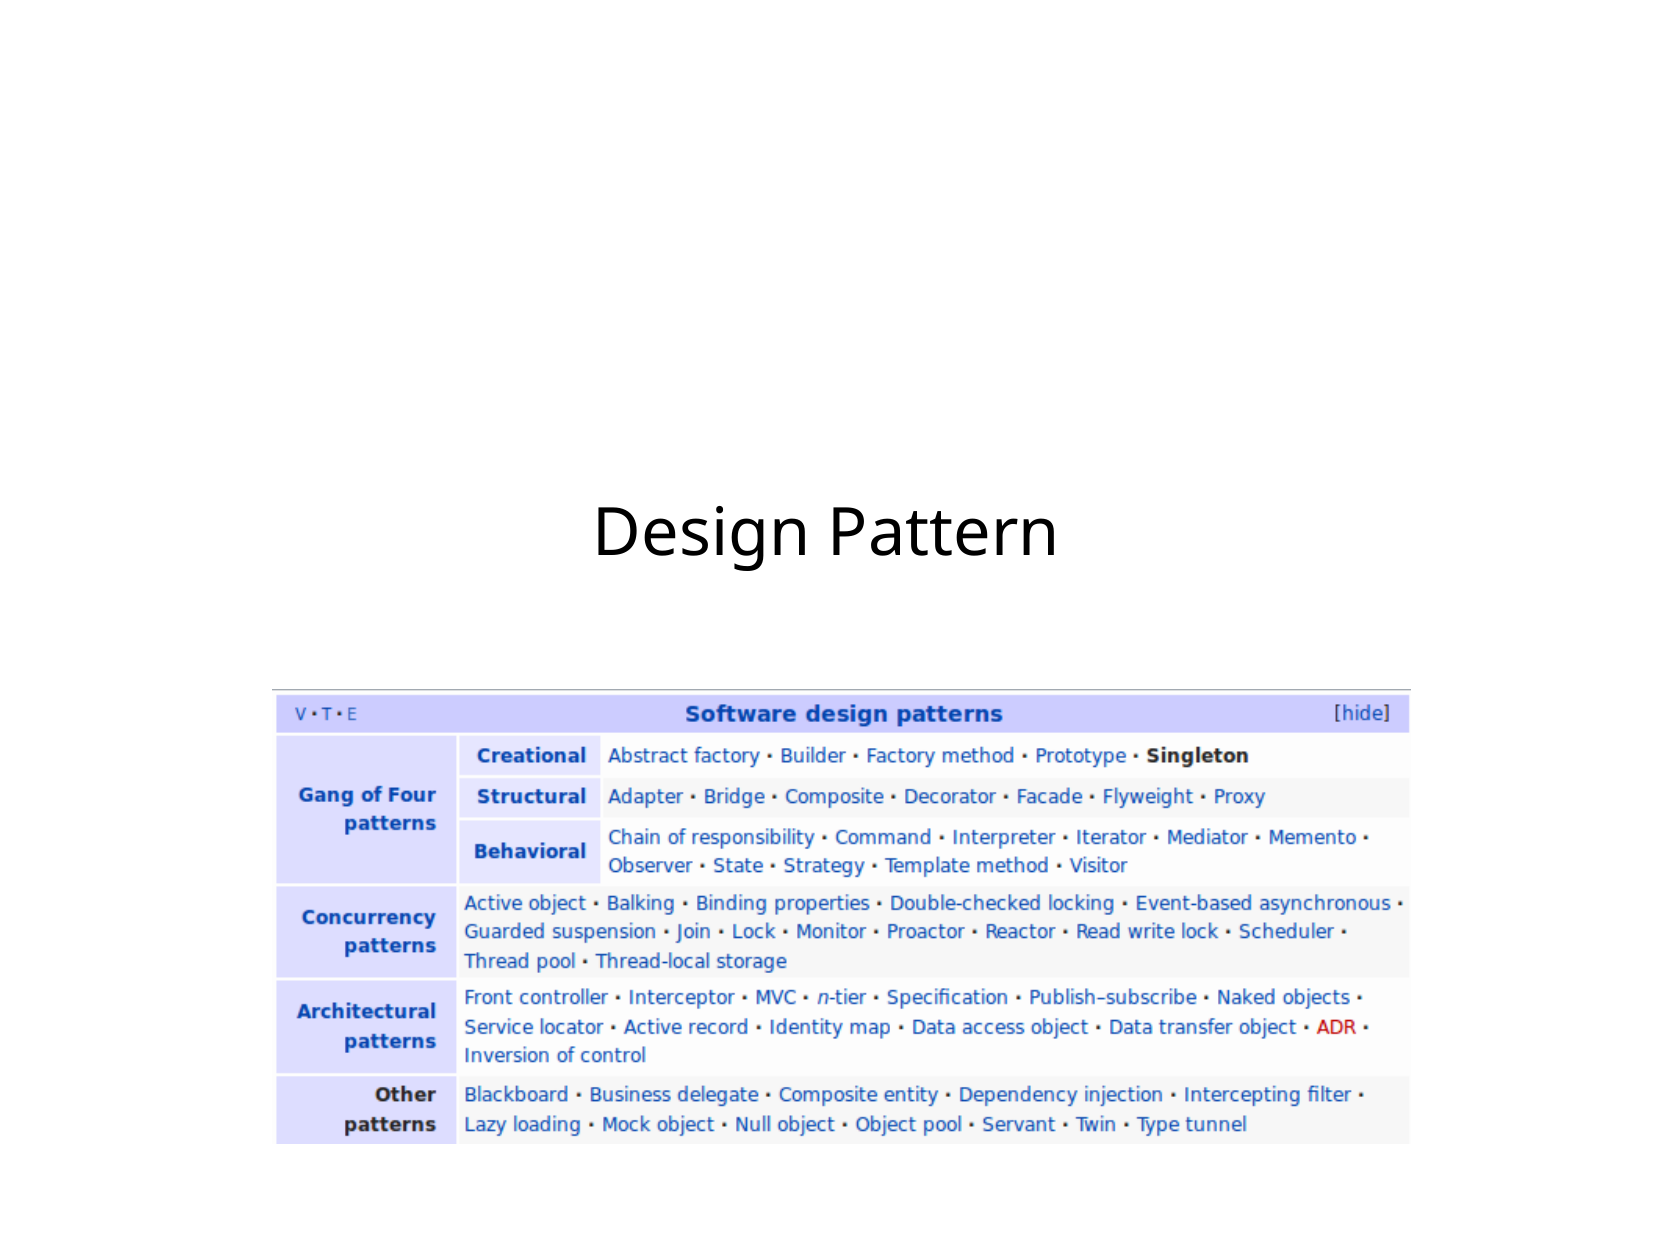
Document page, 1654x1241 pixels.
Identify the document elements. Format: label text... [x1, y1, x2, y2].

subtitle Design Pattern [82, 49, 1571, 1010]
picture [272, 689, 1411, 1144]
